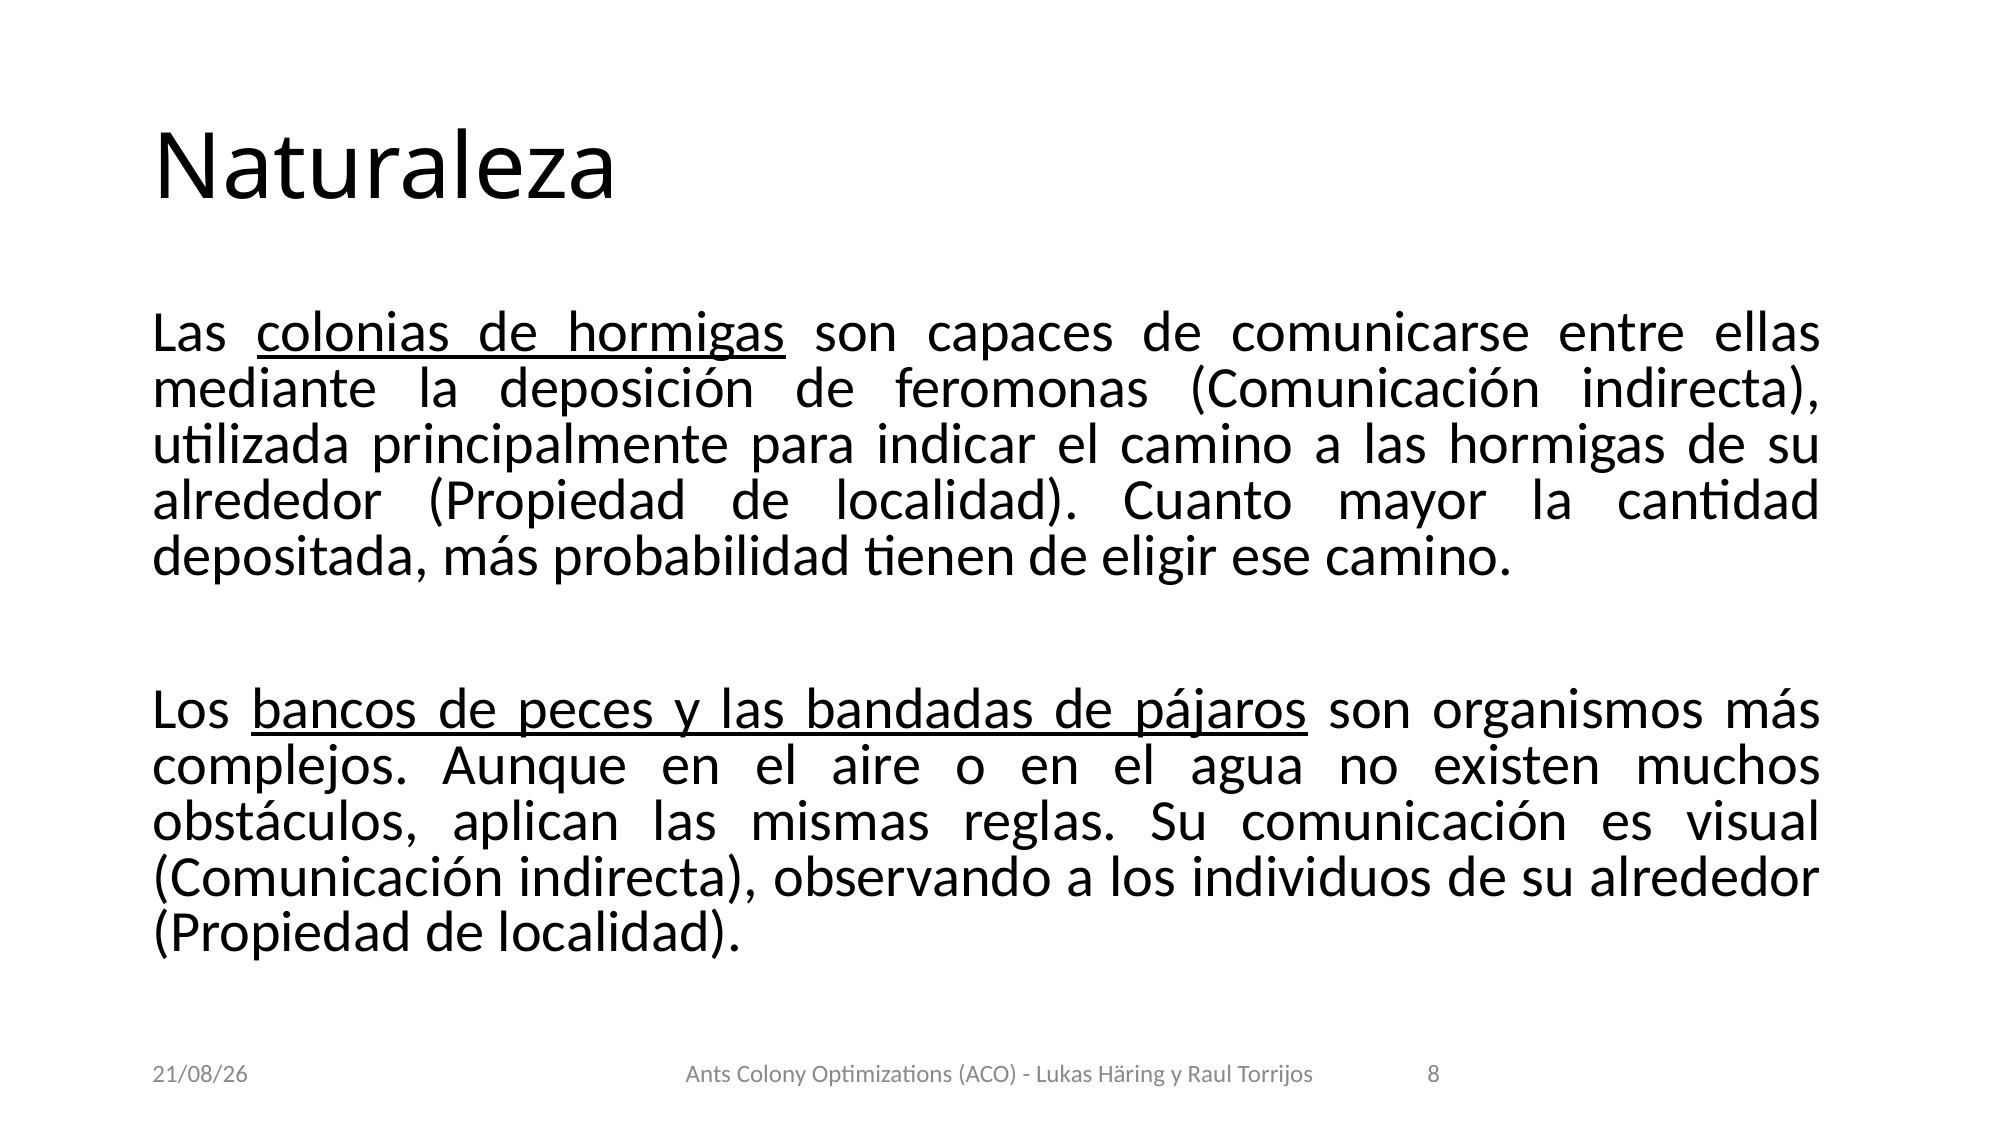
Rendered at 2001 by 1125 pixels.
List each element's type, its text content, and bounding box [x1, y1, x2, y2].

text_box 19/05/2019 [137, 1042, 588, 1103]
text_box Ants Colony Optimizations (ACO) - Lukas Häring y Raul Torrijos [662, 1042, 1338, 1103]
text_box [1412, 1042, 1863, 1103]
title Naturaleza [137, 59, 1863, 278]
list Las colonias de hormigas son capaces de comunicarse entre ellas mediante la deposición de feromonas (Comunicación indirecta), utilizada principalmente para indicar el camino a las hormigas de su alrededor (Propiedad de localidad). Cuanto mayor la cantidad depositada, más probabilidad tienen de eligir ese camino. Los bancos de peces y las bandadas de pájaros son organismos más complejos. Aunque en el aire o en el agua no existen muchos obstáculos, aplican las mismas reglas. Su comunicación es visual (Comunicación indirecta), observando a los individuos de su alrededor (Propiedad de localidad). [137, 299, 1863, 1014]
